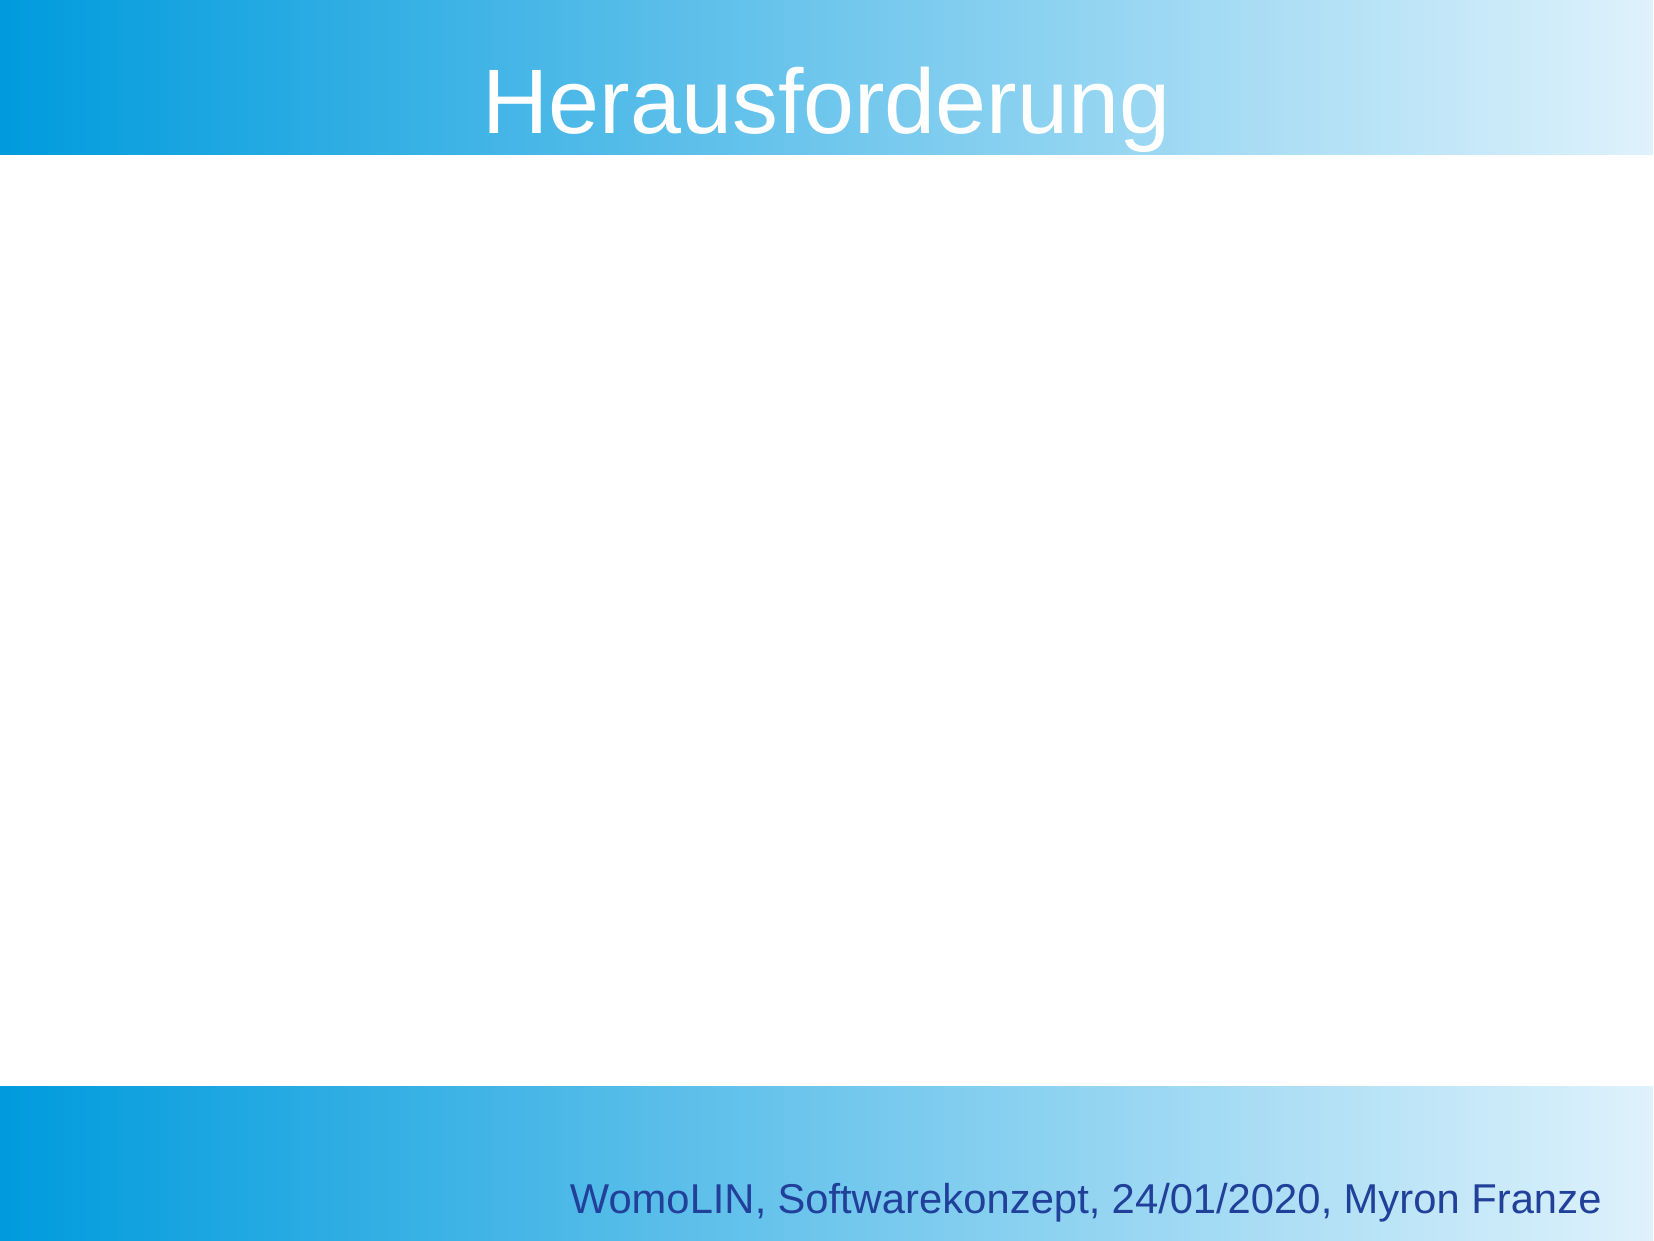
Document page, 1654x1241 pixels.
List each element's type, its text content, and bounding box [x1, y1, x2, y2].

text_box WomoLIN, Softwarekonzept, 24/01/2020, Myron Franze [555, 1168, 1645, 1241]
title Herausforderung [82, 49, 1571, 155]
